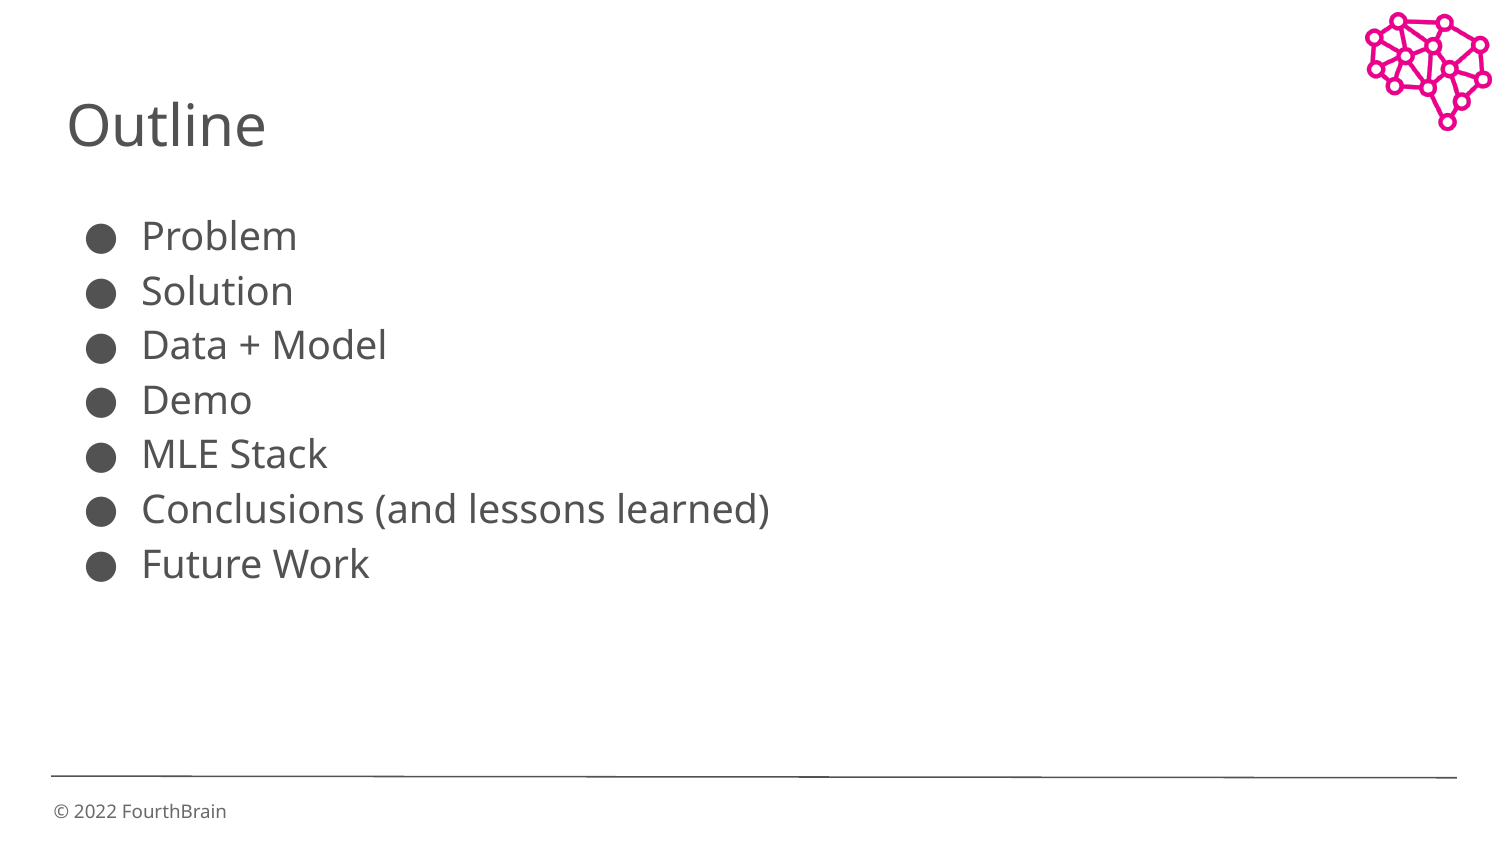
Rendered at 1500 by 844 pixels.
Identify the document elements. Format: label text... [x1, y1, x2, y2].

list Problem Solution Data + Model Demo MLE Stack Conclusions (and lessons learned) Future Work [51, 189, 1449, 750]
picture [1365, 12, 1492, 131]
title Outline [51, 72, 1449, 167]
